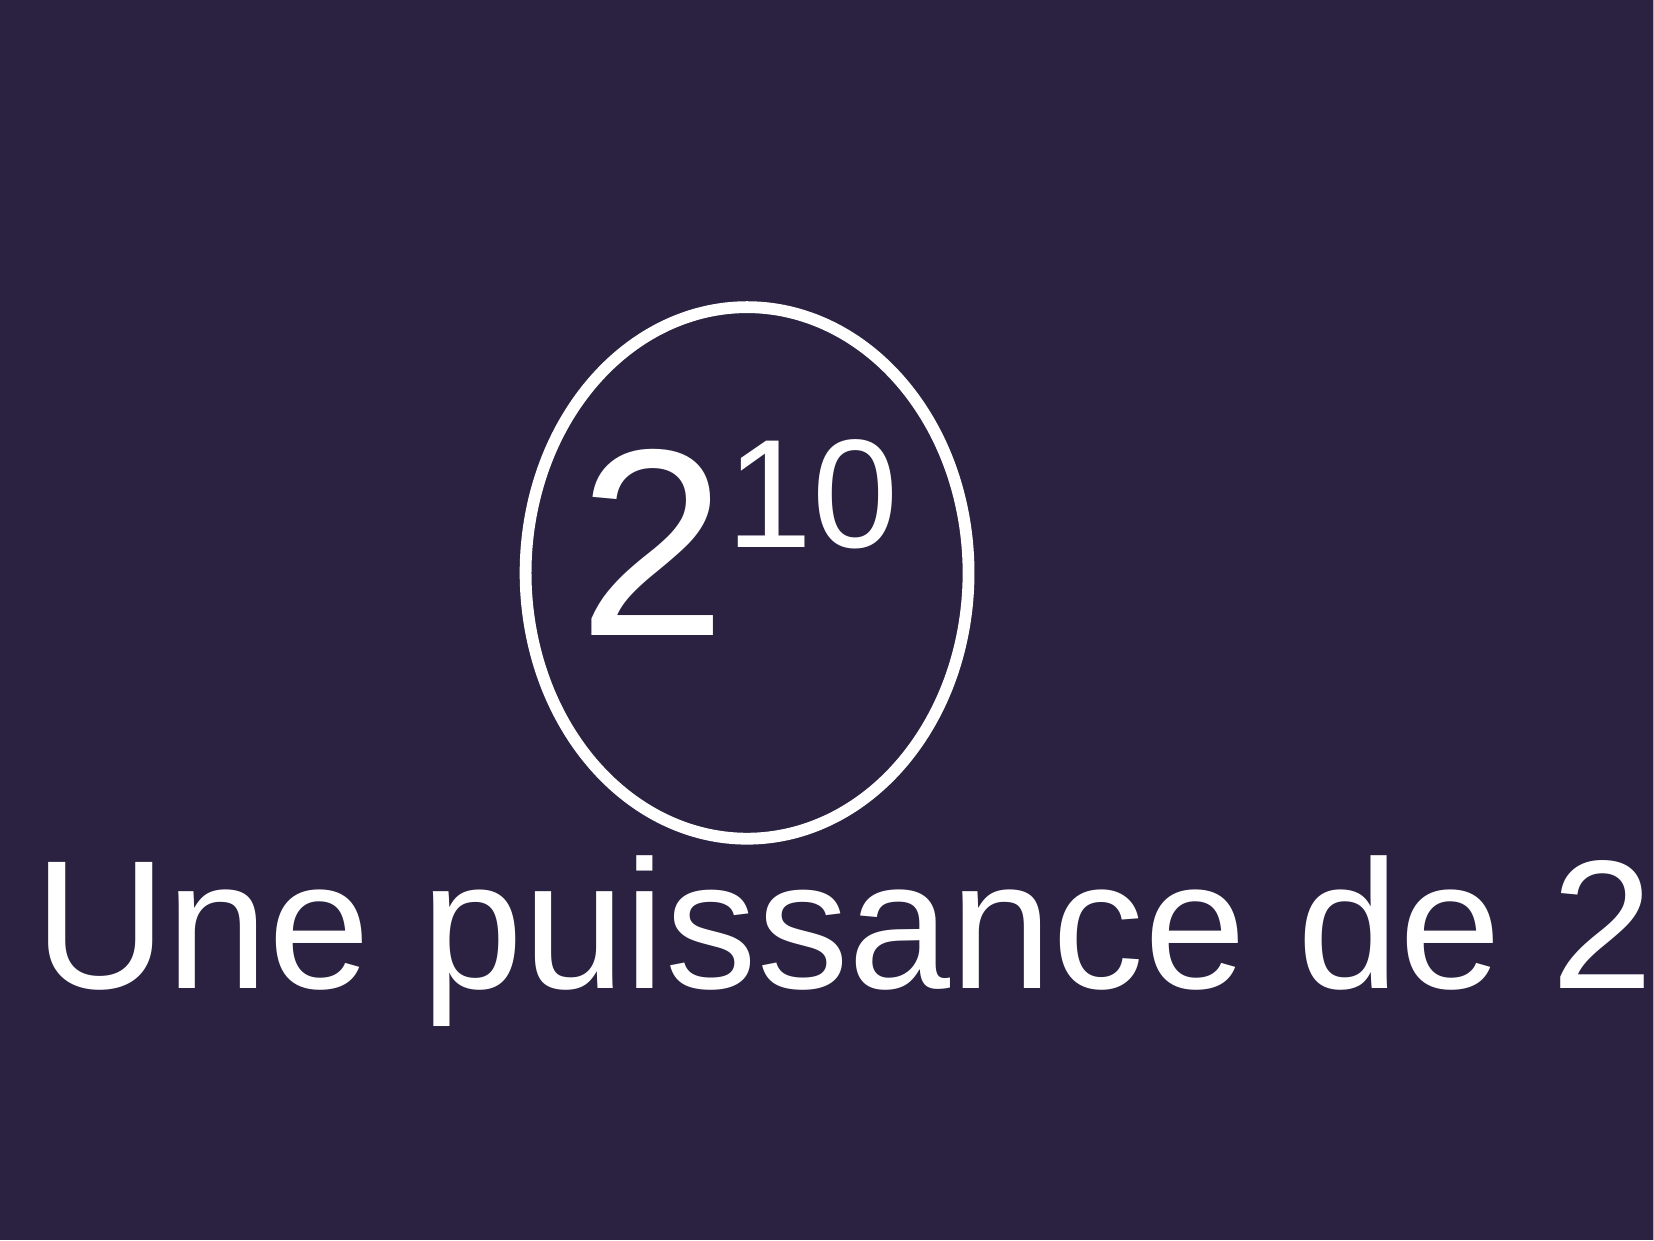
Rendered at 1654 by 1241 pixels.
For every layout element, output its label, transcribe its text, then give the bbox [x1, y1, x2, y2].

title Une puissance de 2 [555, 689, 939, 832]
title Une puissance de 2 [34, 689, 1654, 1162]
title 210 [798, 307, 1654, 689]
title 210 [578, 314, 962, 689]
title 210 [578, 307, 696, 389]
